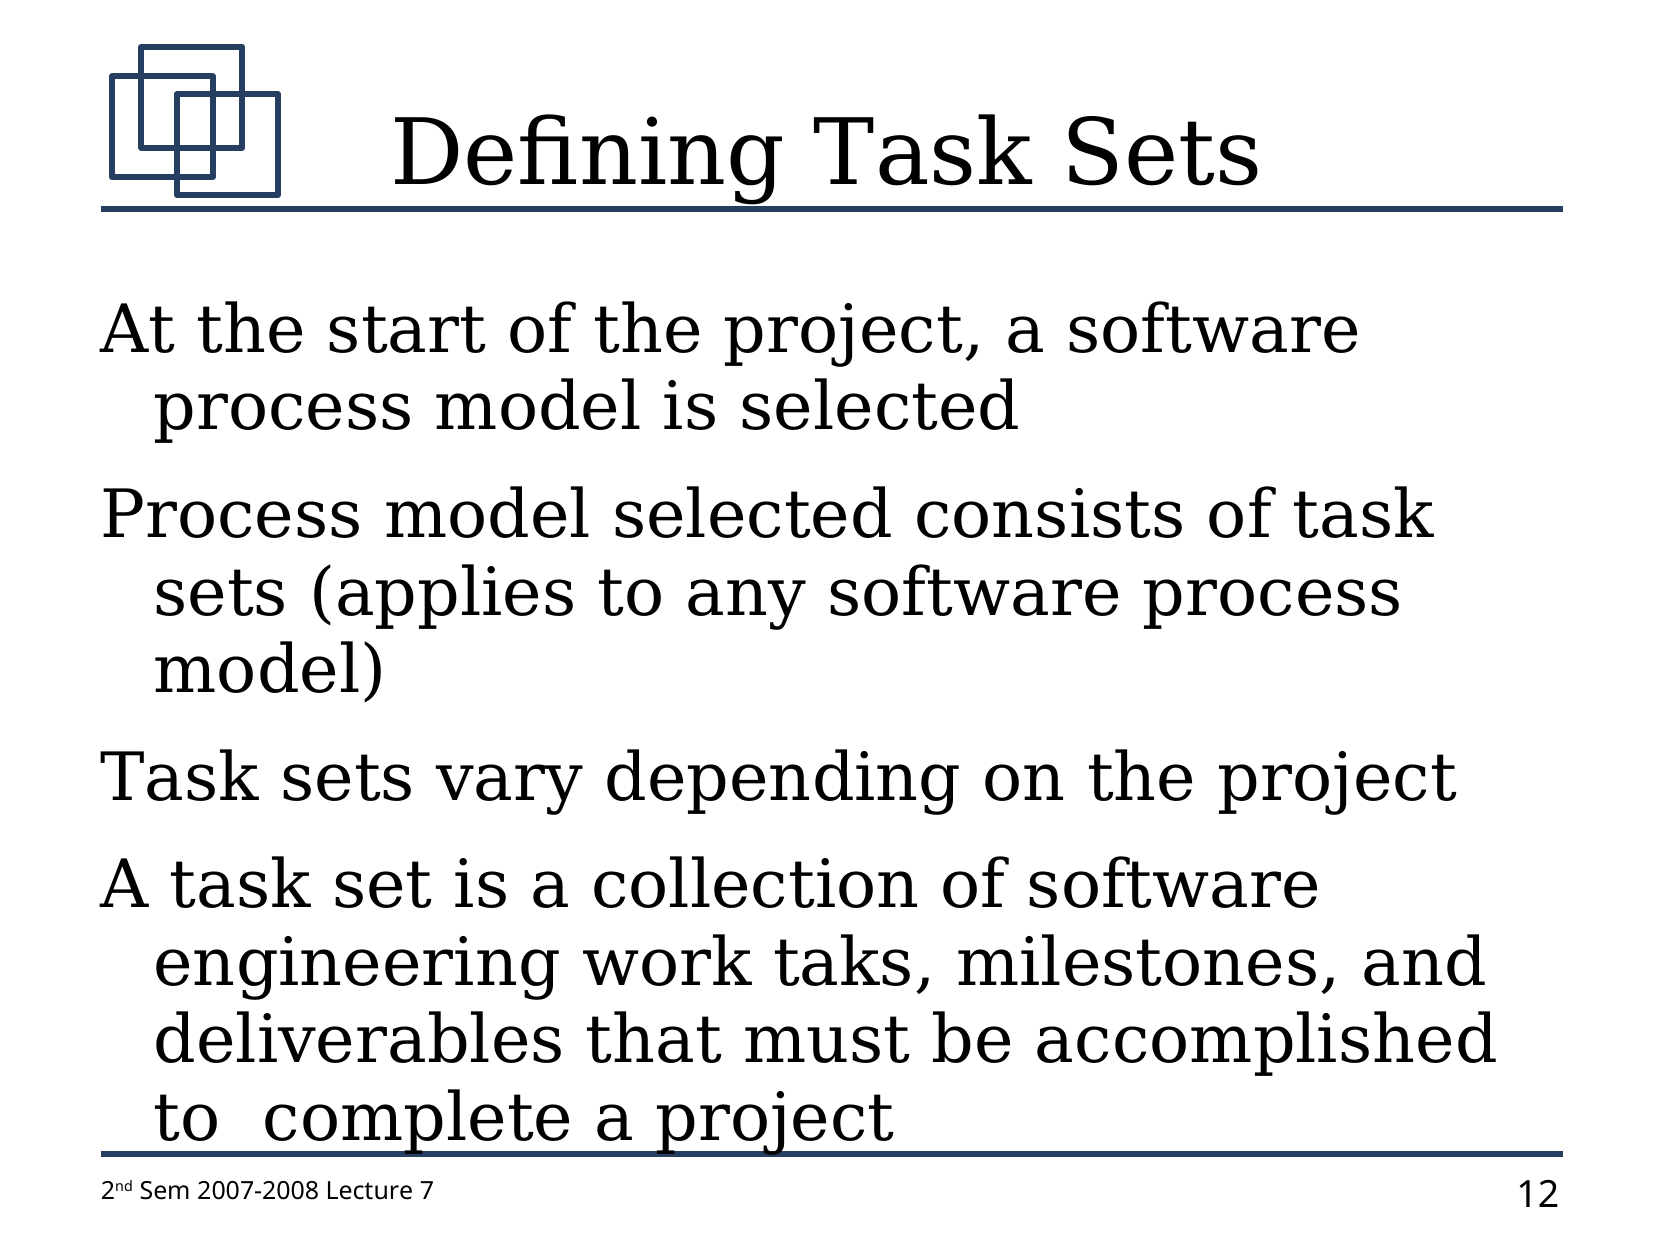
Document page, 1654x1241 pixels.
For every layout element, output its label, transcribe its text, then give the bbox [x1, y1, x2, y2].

list At the start of the project, a software process model is selected Process model selected consists of task sets (applies to any software process model) Task sets vary depending on the project A task set is a collection of software engineering work taks, milestones, and deliverables that must be accomplished to complete a project [82, 290, 1571, 1157]
title Defining Task Sets [82, 49, 1571, 257]
